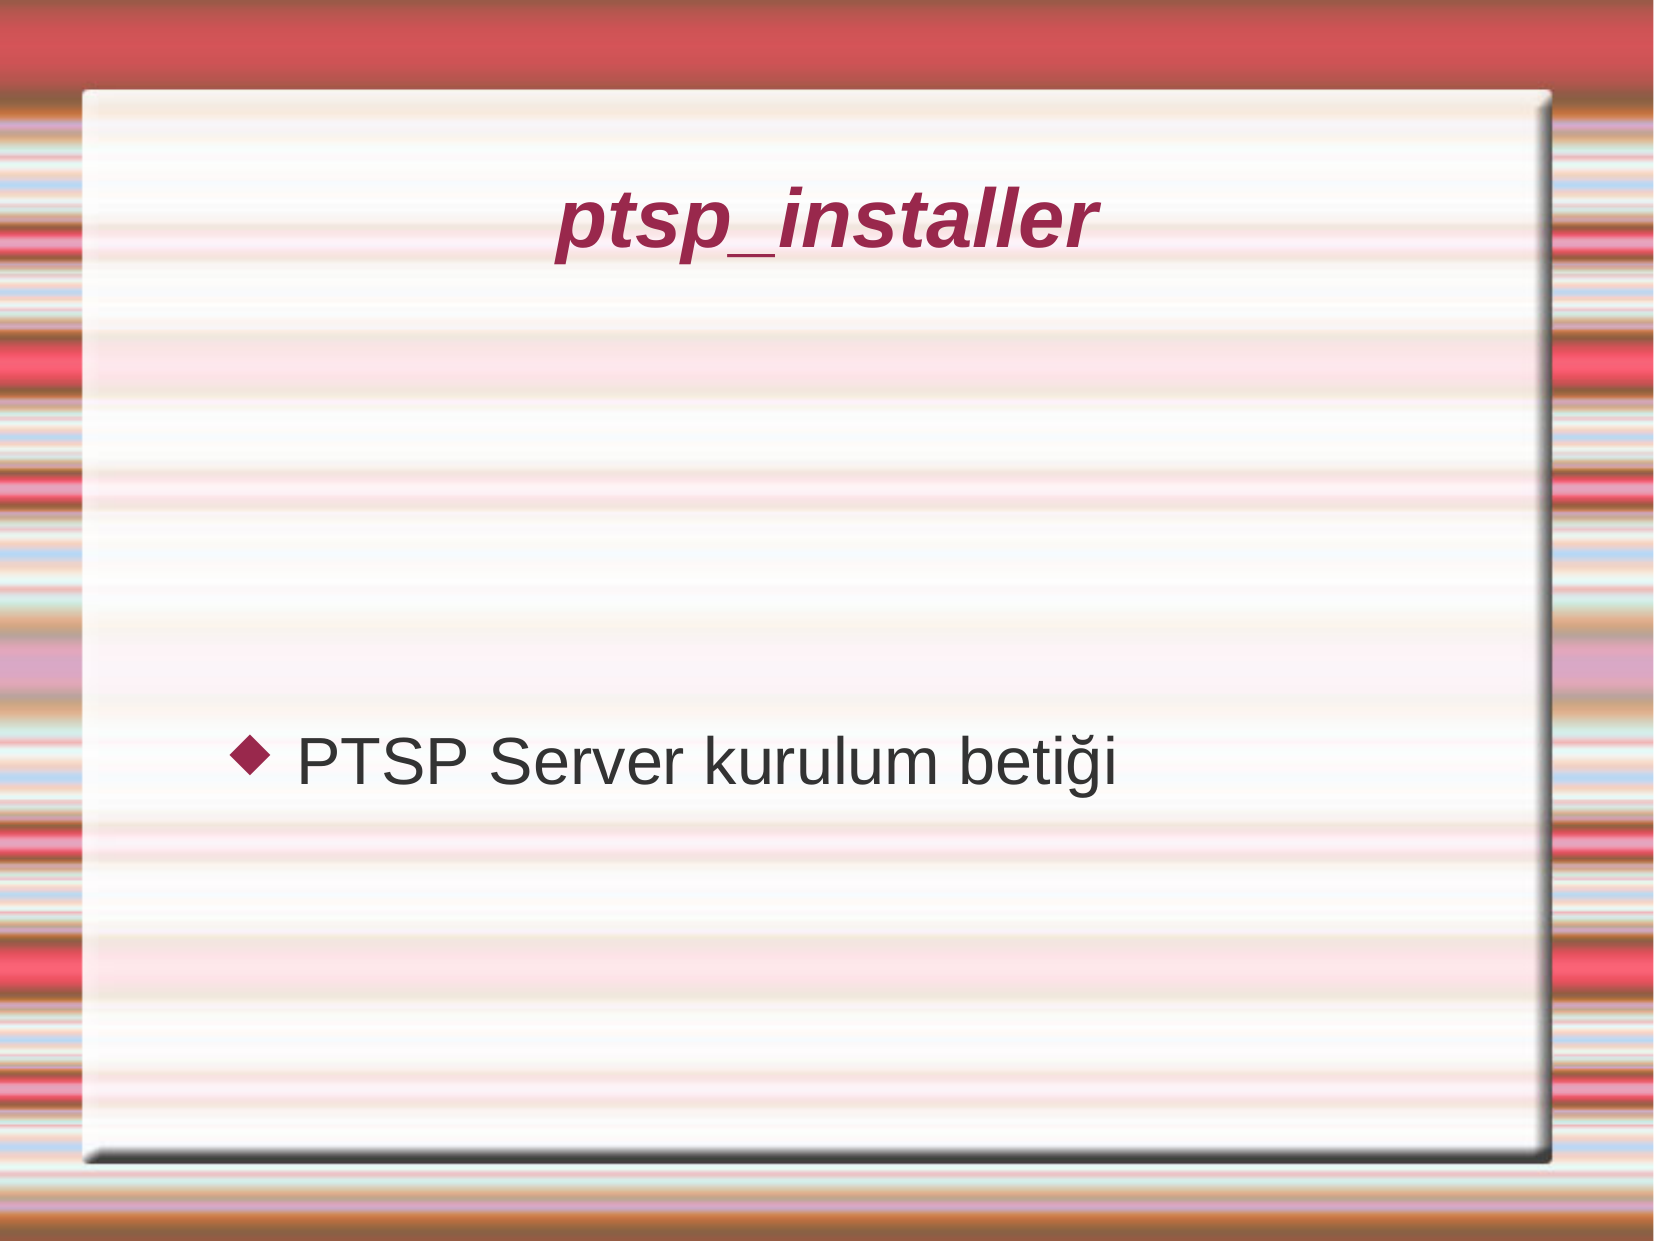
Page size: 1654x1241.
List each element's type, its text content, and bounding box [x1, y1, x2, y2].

list PTSP Server kurulum betiği [213, 649, 1595, 1241]
title ptsp_installer [121, 114, 1534, 322]
picture [0, 0, 1654, 1241]
